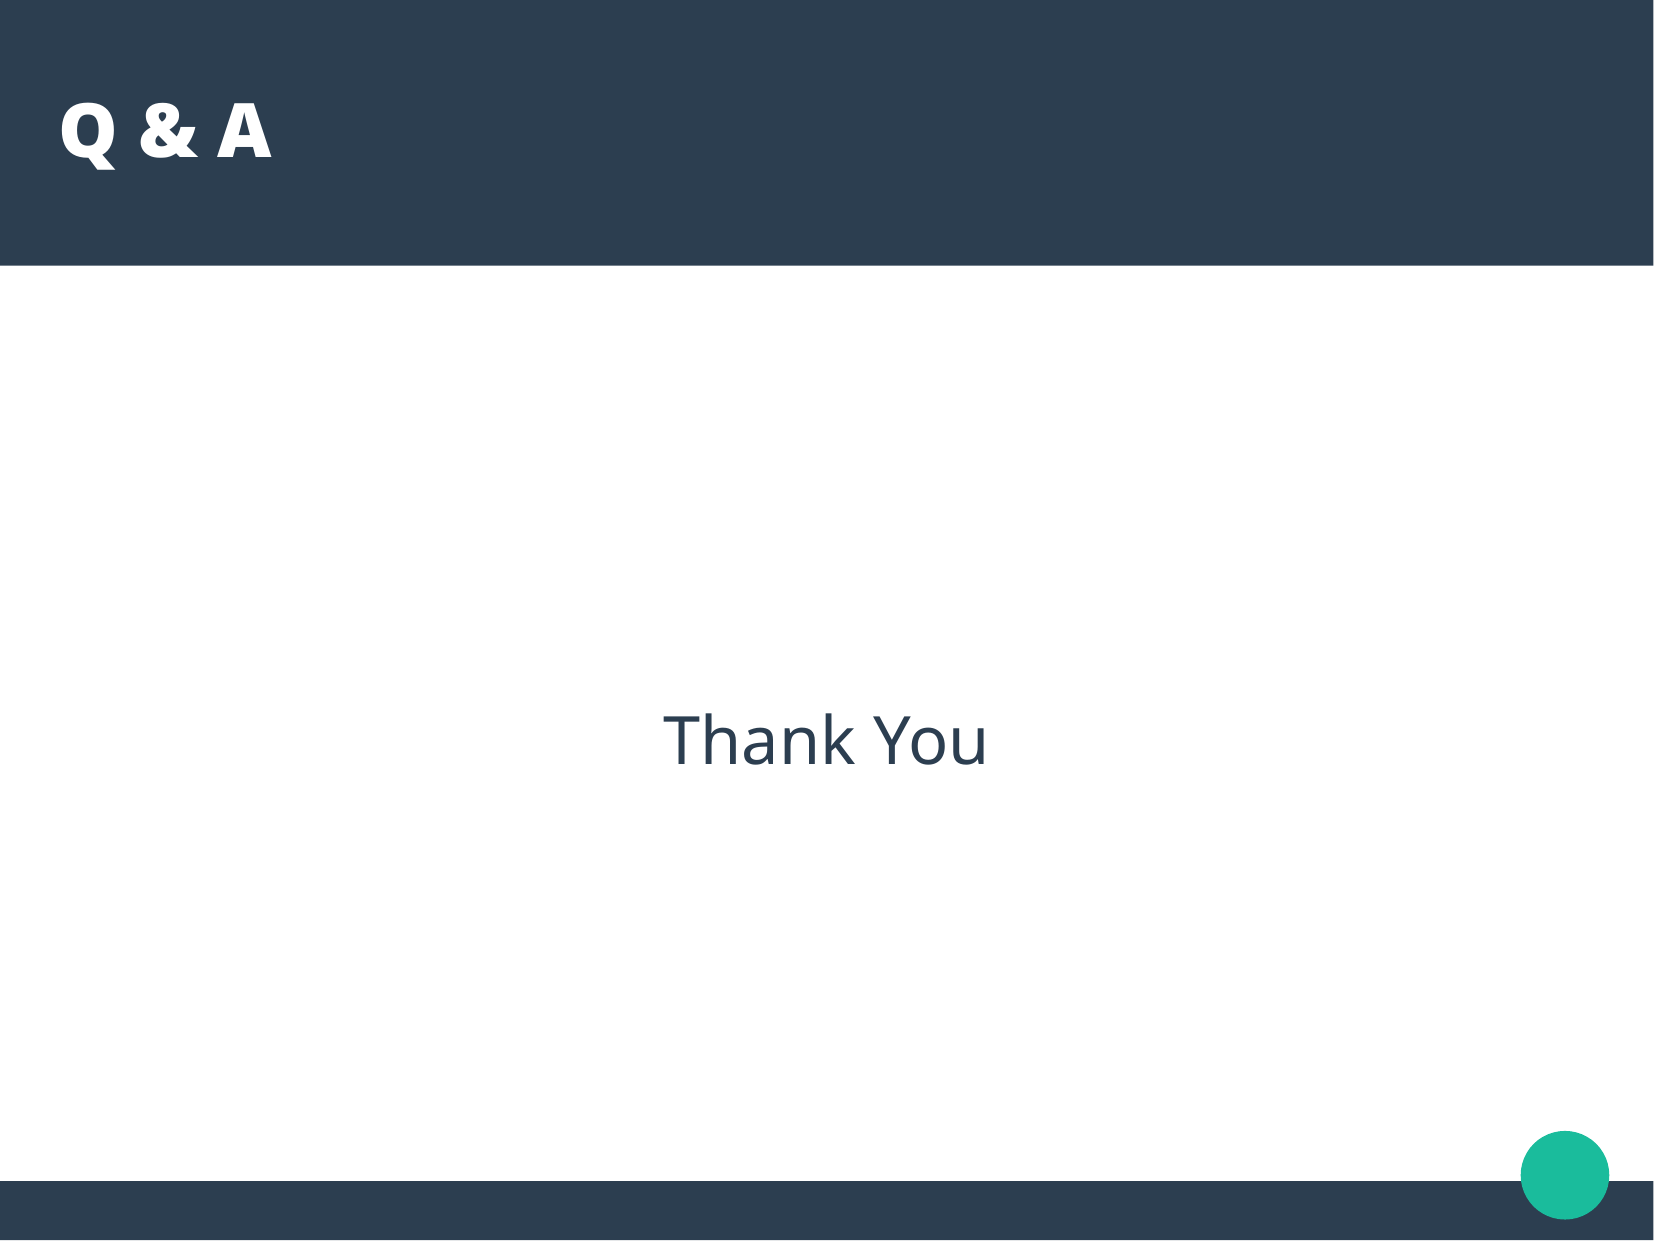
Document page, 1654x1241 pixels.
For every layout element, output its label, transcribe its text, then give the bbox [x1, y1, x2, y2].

subtitle Thank You [59, 324, 1595, 1152]
title Q & A [59, 49, 1595, 207]
